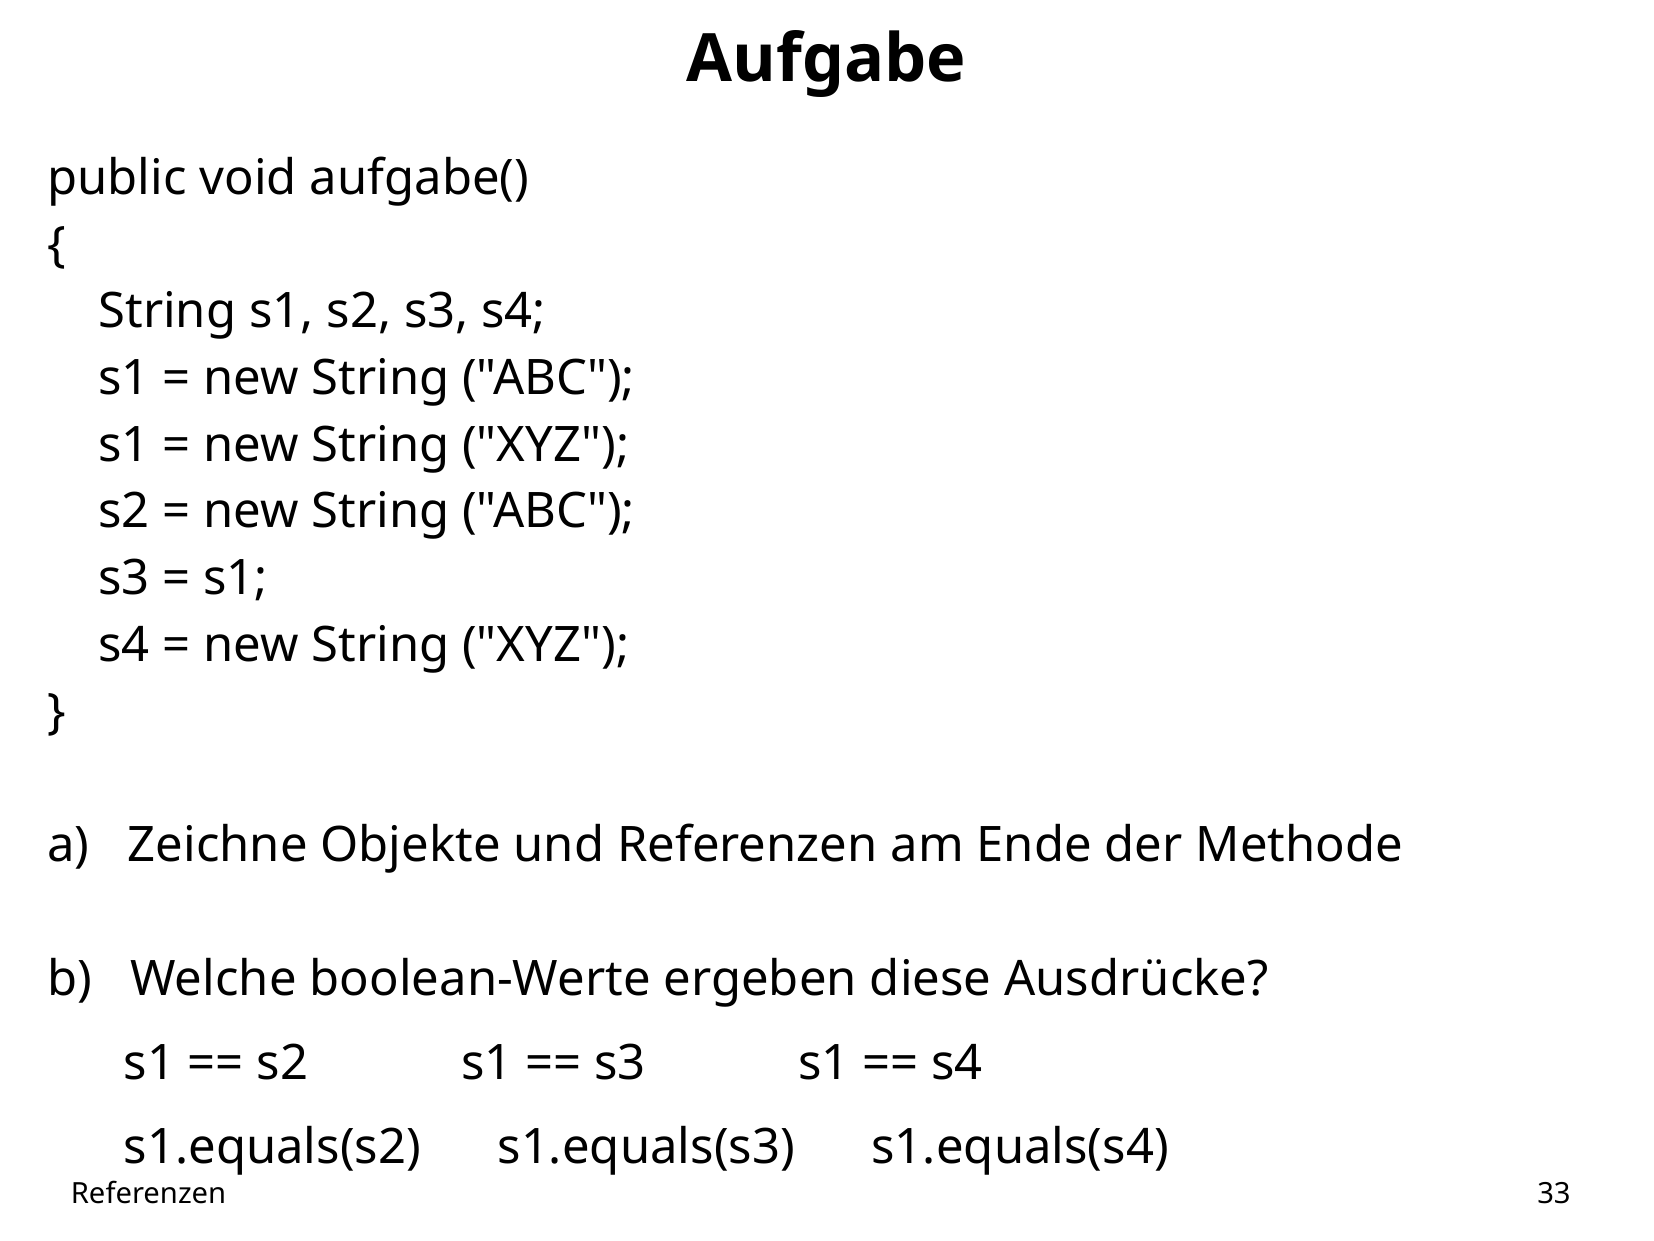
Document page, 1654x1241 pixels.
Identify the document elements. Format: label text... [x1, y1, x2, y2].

list public void aufgabe() { String s1, s2, s3, s4; s1 = new String ("ABC"); s1 = new String ("XYZ"); s2 = new String ("ABC"); s3 = s1; s4 = new String ("XYZ"); } a) Zeichne Objekte und Referenzen am Ende der Methode b) Welche boolean-Werte ergeben diese Ausdrücke? s1 == s2 s1 == s3 s1 == s4 s1.equals(s2) s1.equals(s3) s1.equals(s4) [47, 141, 1619, 1182]
title Aufgabe [0, 5, 1654, 107]
